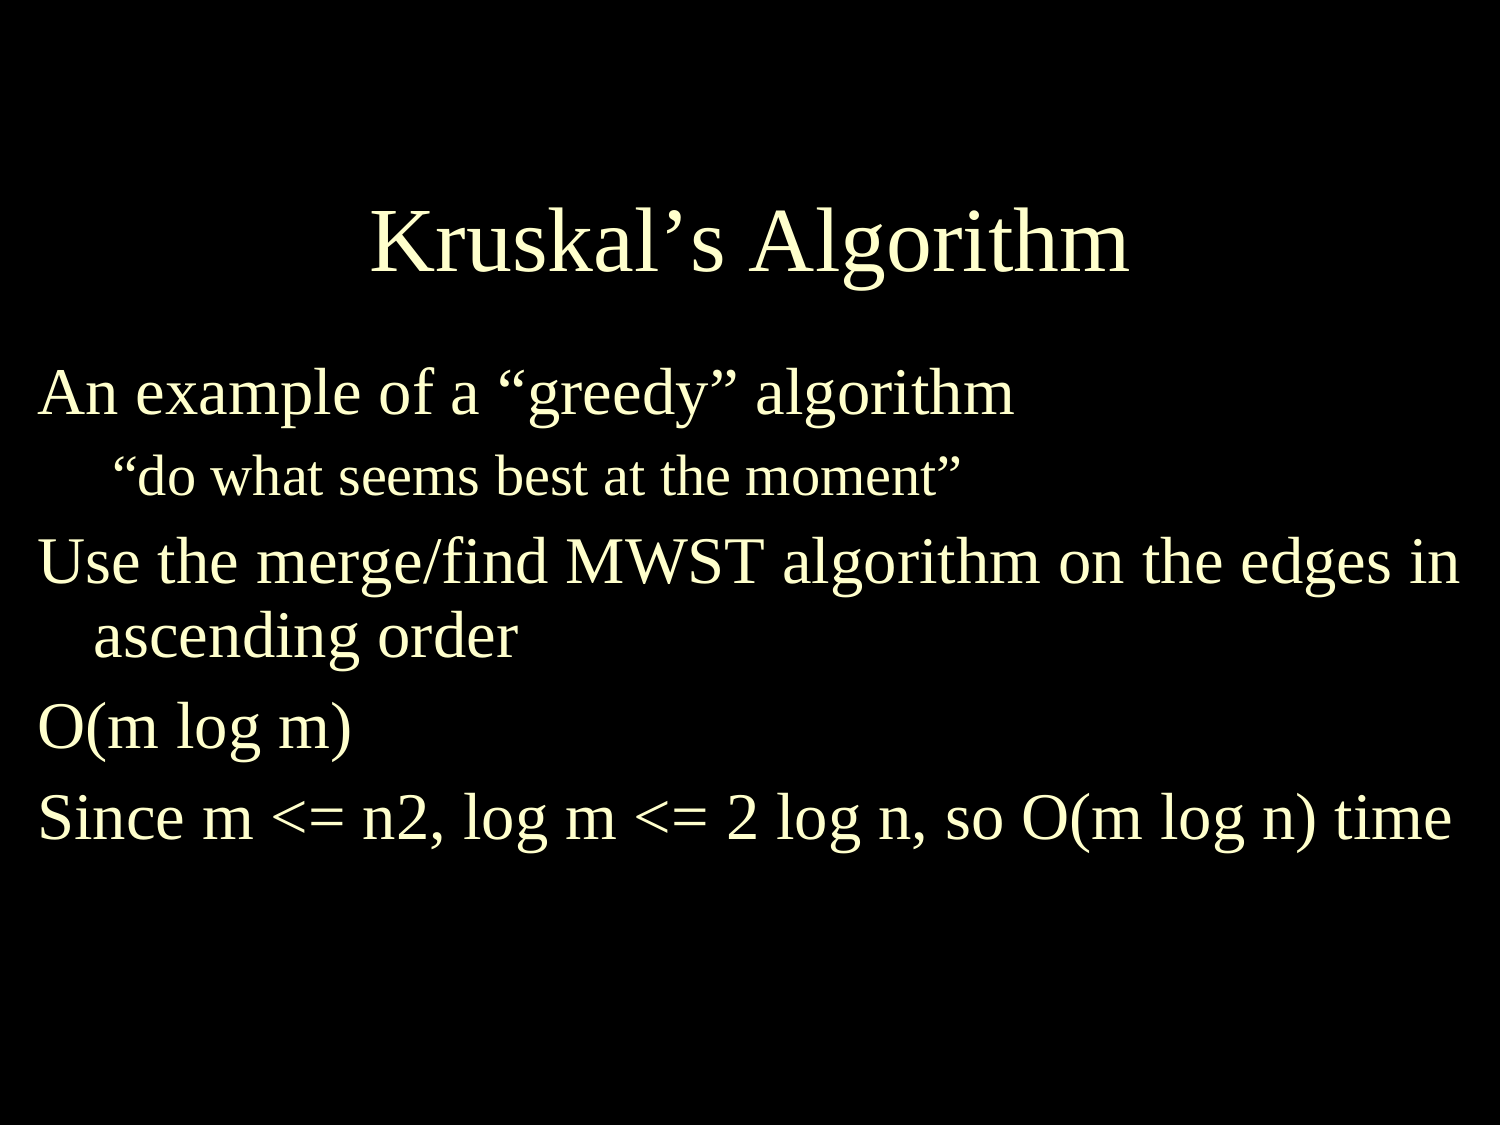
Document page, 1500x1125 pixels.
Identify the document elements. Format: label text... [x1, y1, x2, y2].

title Kruskal’s Algorithm [22, 145, 1480, 336]
list An example of a “greedy” algorithm “do what seems best at the moment” Use the merge/find MWST algorithm on the edges in ascending order O(m log m) Since m <= n2, log m <= 2 log n, so O(m log n) time [22, 347, 1482, 1026]
